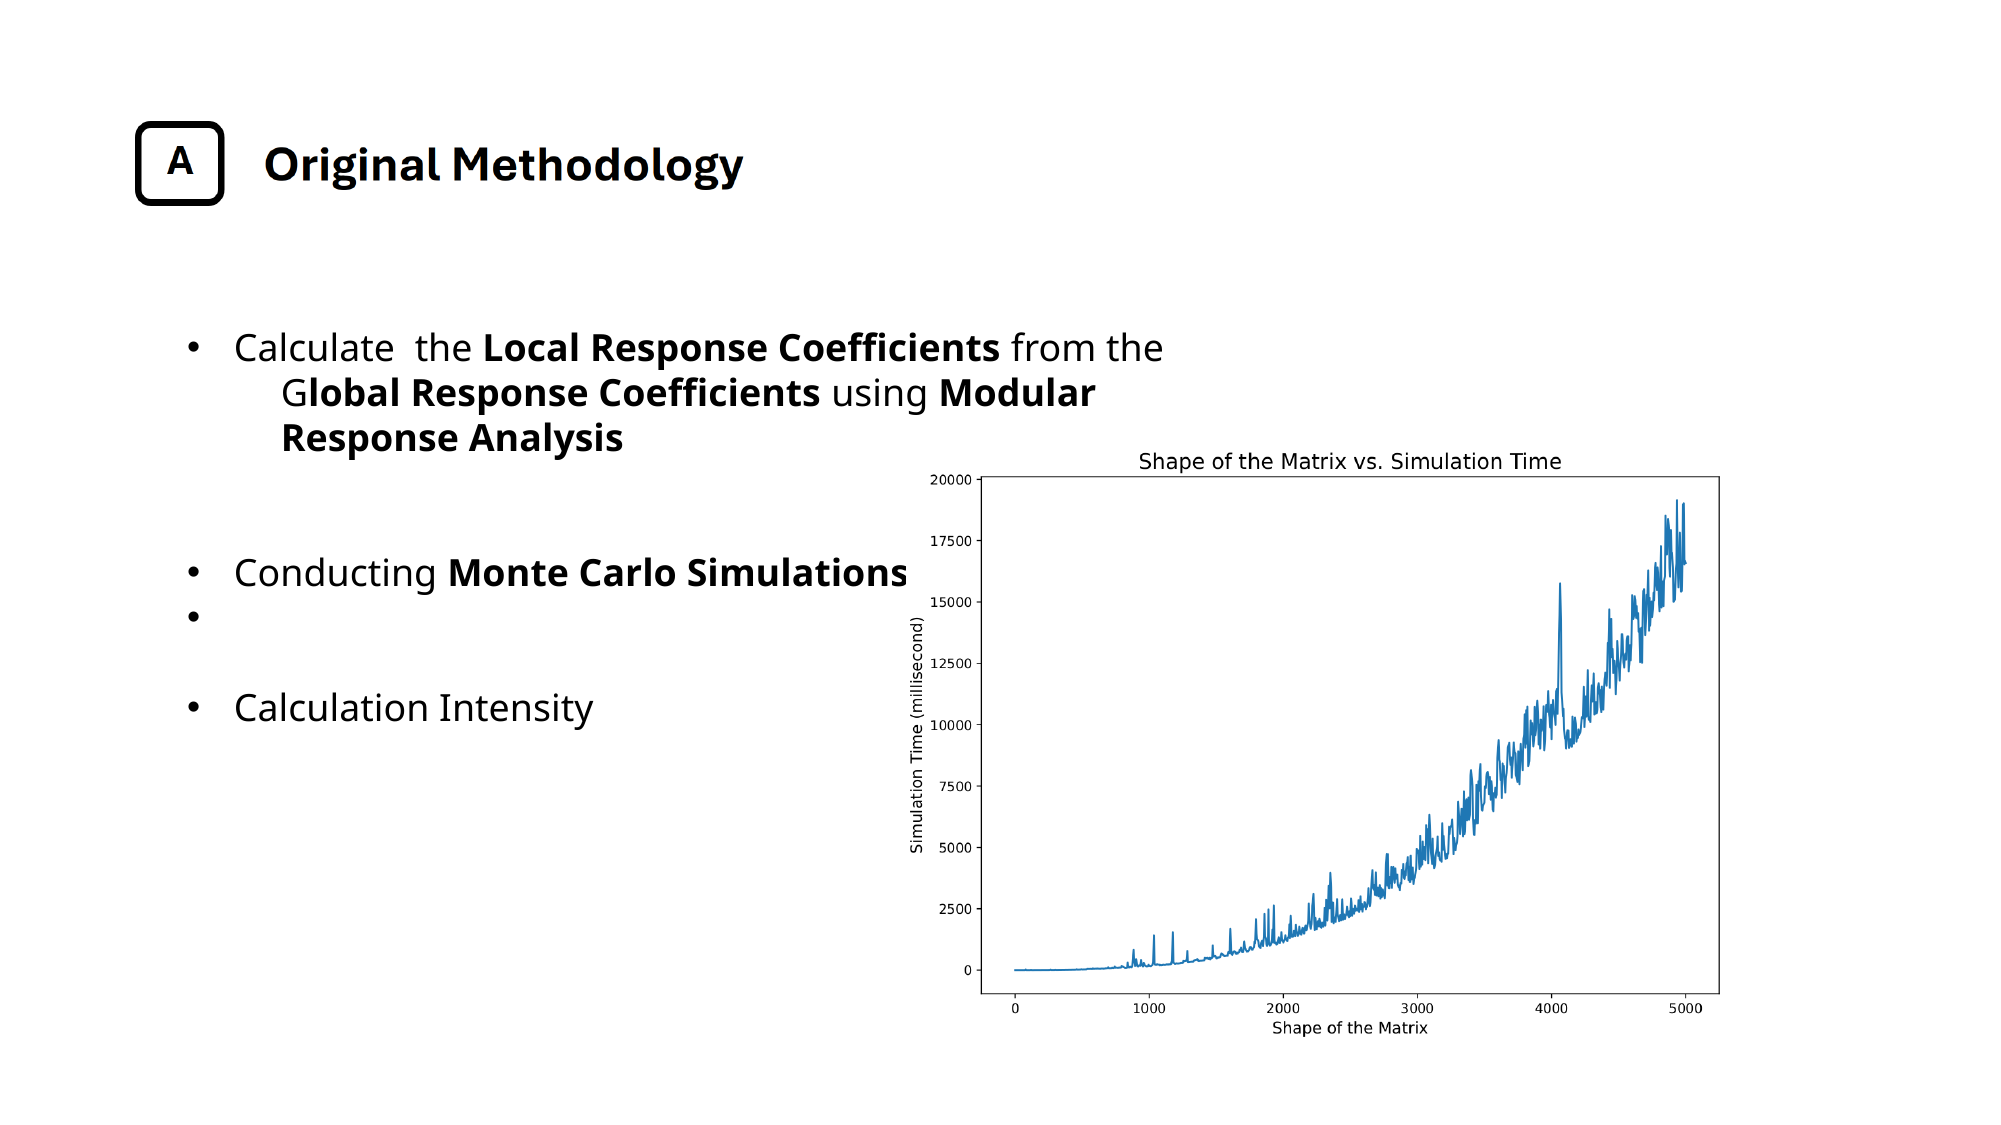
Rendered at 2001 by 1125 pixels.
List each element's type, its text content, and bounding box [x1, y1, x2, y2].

picture [906, 442, 1727, 1042]
picture [121, 106, 749, 225]
text_box Calculate the Local Response Coefficients from the Global Response Coefficients using Modular Response Analysis Conducting Monte Carlo Simulations Calculation Intensity [172, 316, 1228, 877]
